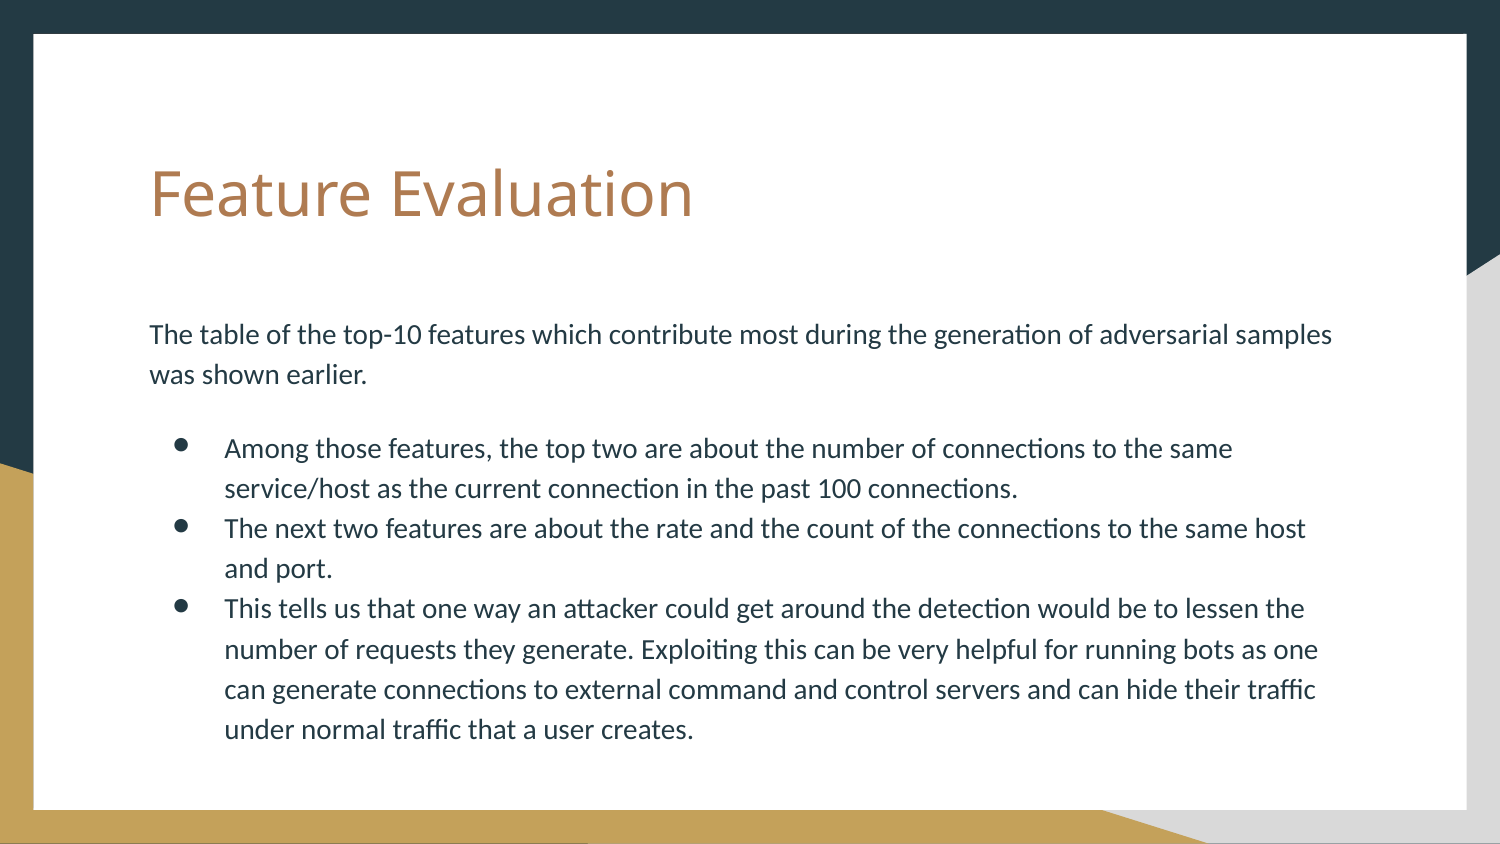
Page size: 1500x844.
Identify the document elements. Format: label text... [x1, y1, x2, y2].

list The table of the top-10 features which contribute most during the generation of adversarial samples was shown earlier. Among those features, the top two are about the number of connections to the same service/host as the current connection in the past 100 connections. The next two features are about the rate and the count of the connections to the same host and port. This tells us that one way an attacker could get around the detection would be to lessen the number of requests they generate. Exploiting this can be very helpful for running bots as one can generate connections to external command and control servers and can hide their traffic under normal traffic that a user creates. [134, 295, 1366, 697]
title Feature Evaluation [134, 138, 1366, 295]
